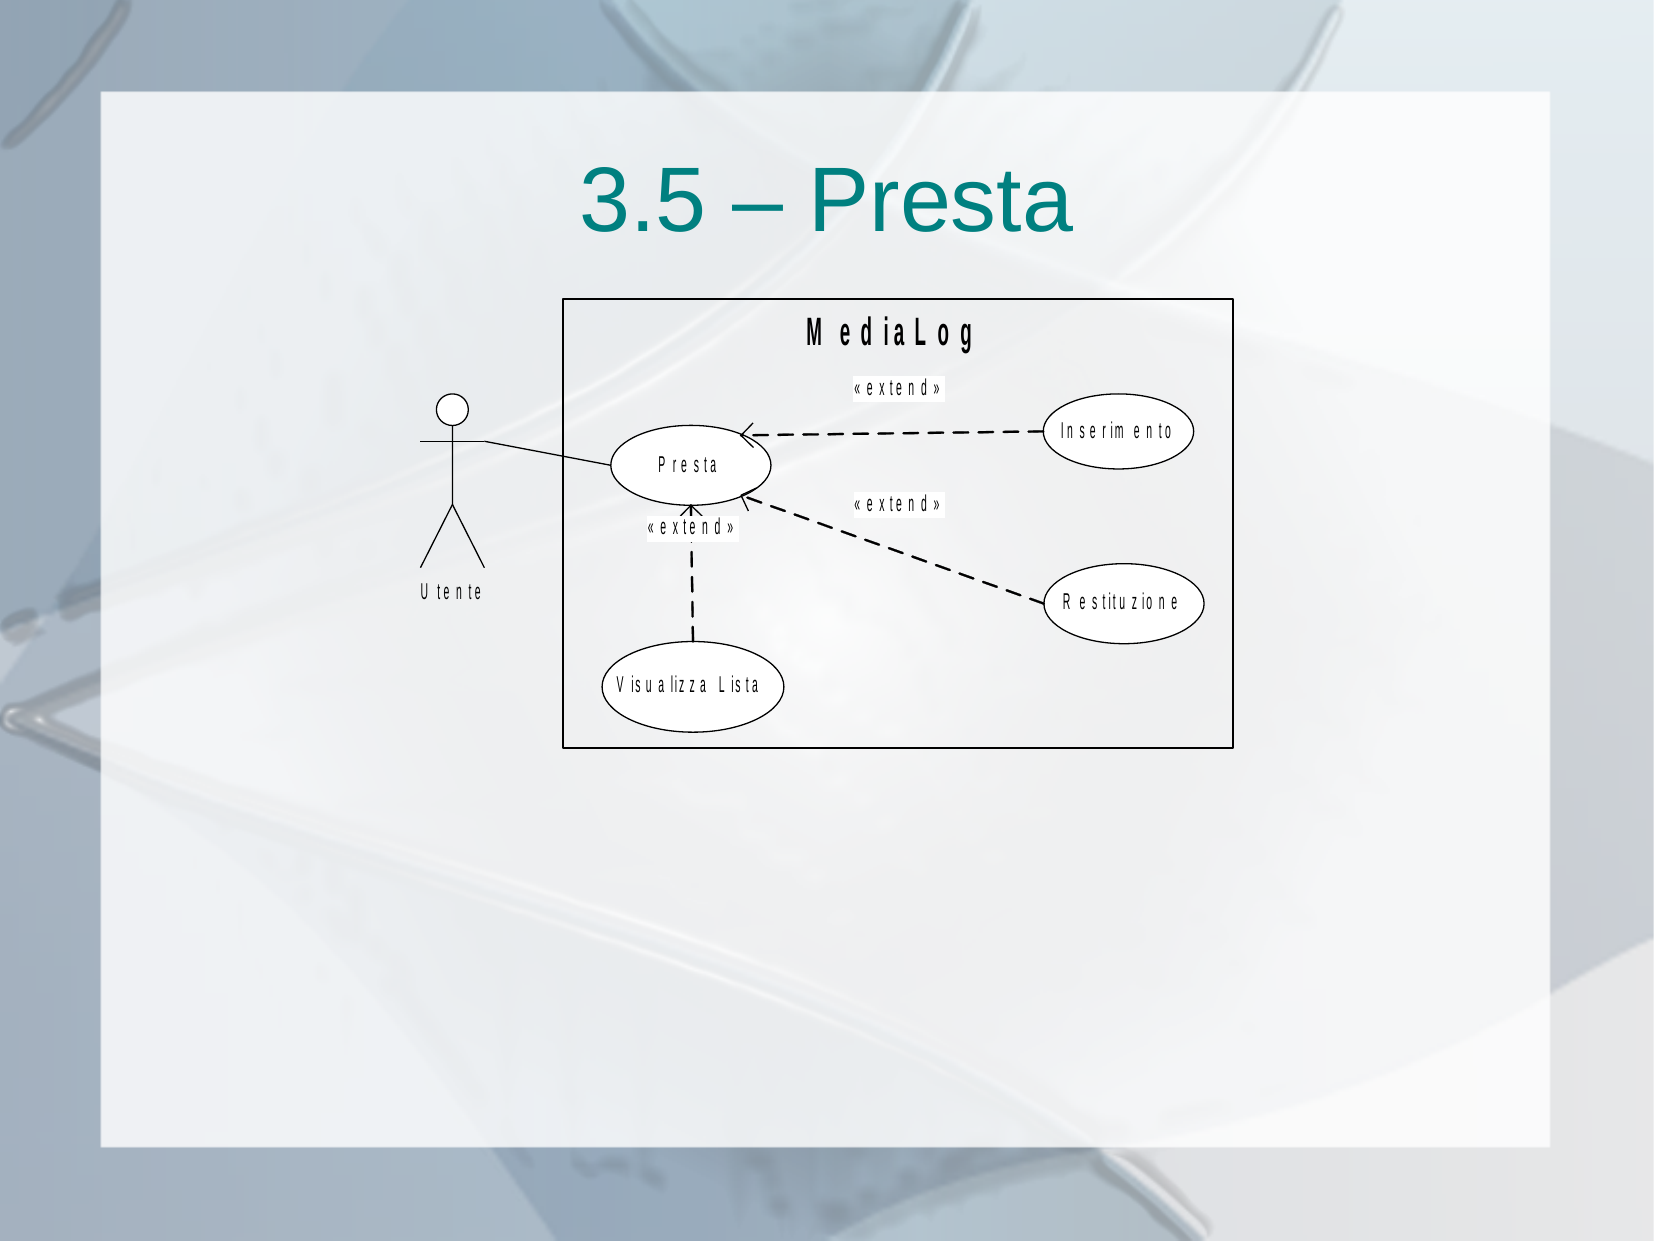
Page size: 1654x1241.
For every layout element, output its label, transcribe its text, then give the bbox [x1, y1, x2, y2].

title 3.5 – Presta [118, 104, 1536, 297]
picture [0, 0, 1654, 1241]
